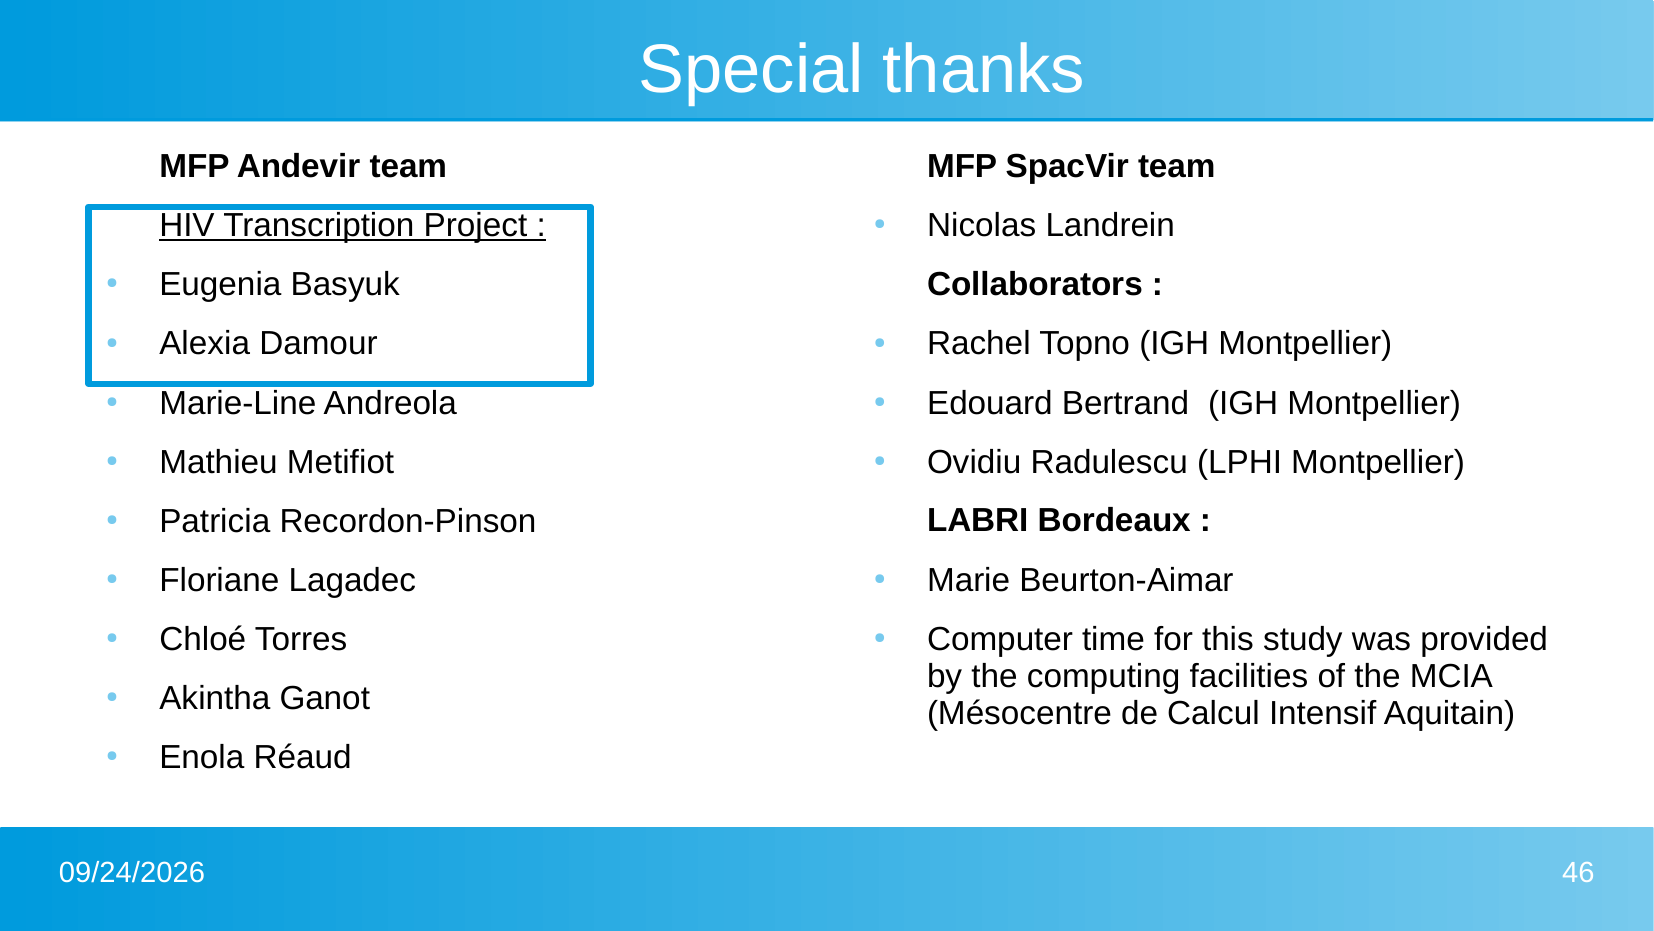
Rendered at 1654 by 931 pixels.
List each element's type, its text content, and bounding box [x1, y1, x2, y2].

text_box [88, 206, 591, 384]
list MFP SpacVir team Nicolas Landrein Collaborators : Rachel Topno (IGH Montpellier) Edouard Bertrand (IGH Montpellier) Ovidiu Radulescu (LPHI Montpellier) [856, 147, 1565, 237]
title Special thanks [59, 29, 1595, 108]
list LABRI Bordeaux : Marie Beurton-Aimar Computer time for this study was provided by the computing facilities of the MCIA (Mésocentre de Calcul Intensif Aquitain) [856, 501, 1565, 591]
list MFP Andevir team HIV Transcription Project : Eugenia Basyuk Alexia Damour Marie-Line Andreola Mathieu Metifiot Patricia Recordon-Pinson Floriane Lagadec Chloé Torres Akintha Ganot Enola Réaud [88, 147, 798, 237]
